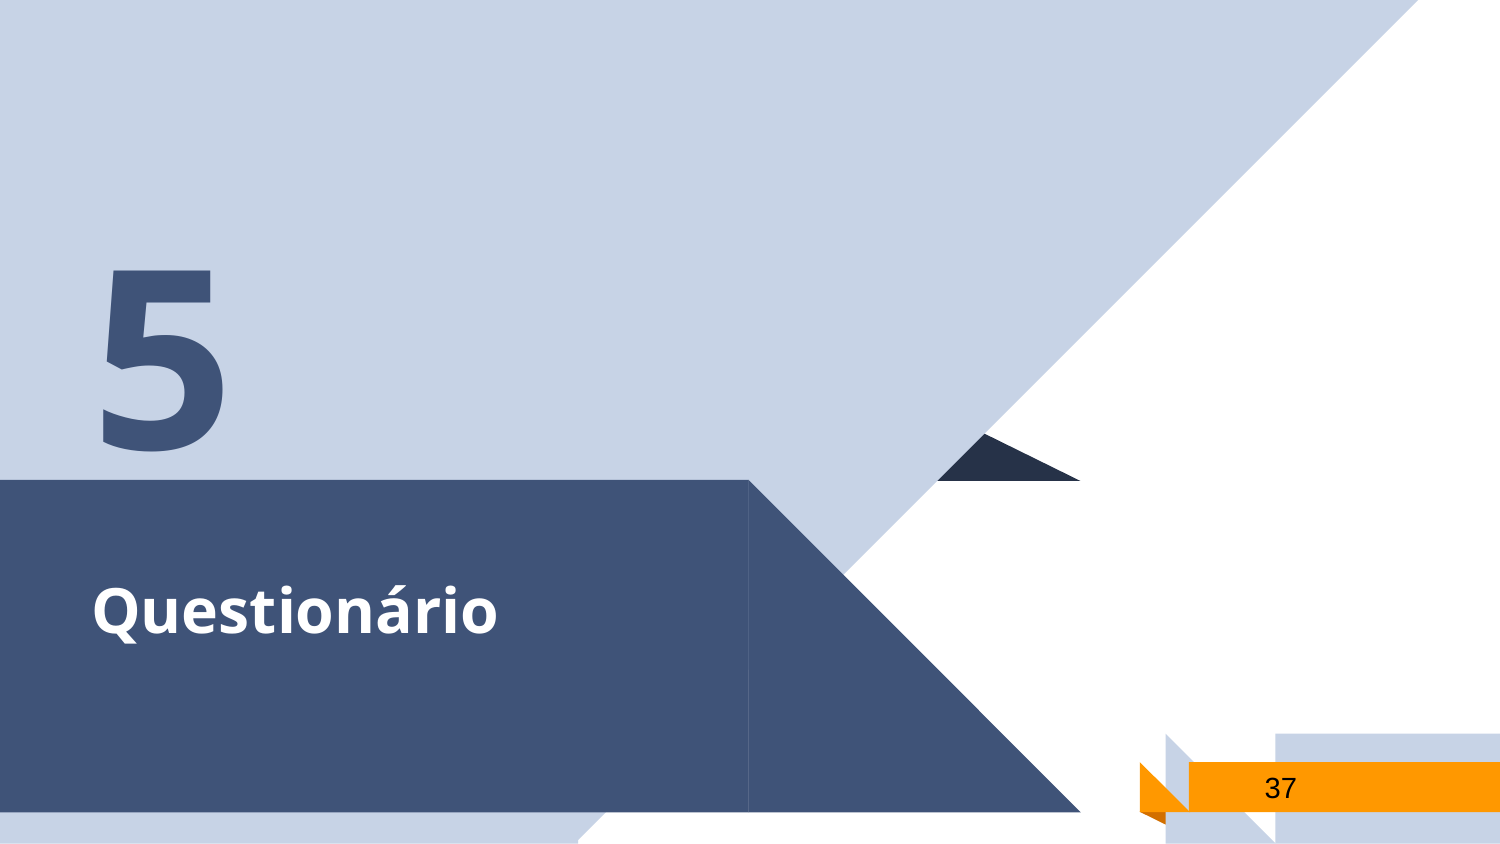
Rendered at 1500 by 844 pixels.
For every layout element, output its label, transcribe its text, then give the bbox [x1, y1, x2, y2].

slide_number <number> [1249, 760, 1494, 813]
title Questionário [76, 470, 839, 662]
text_box 5 [76, 0, 434, 515]
